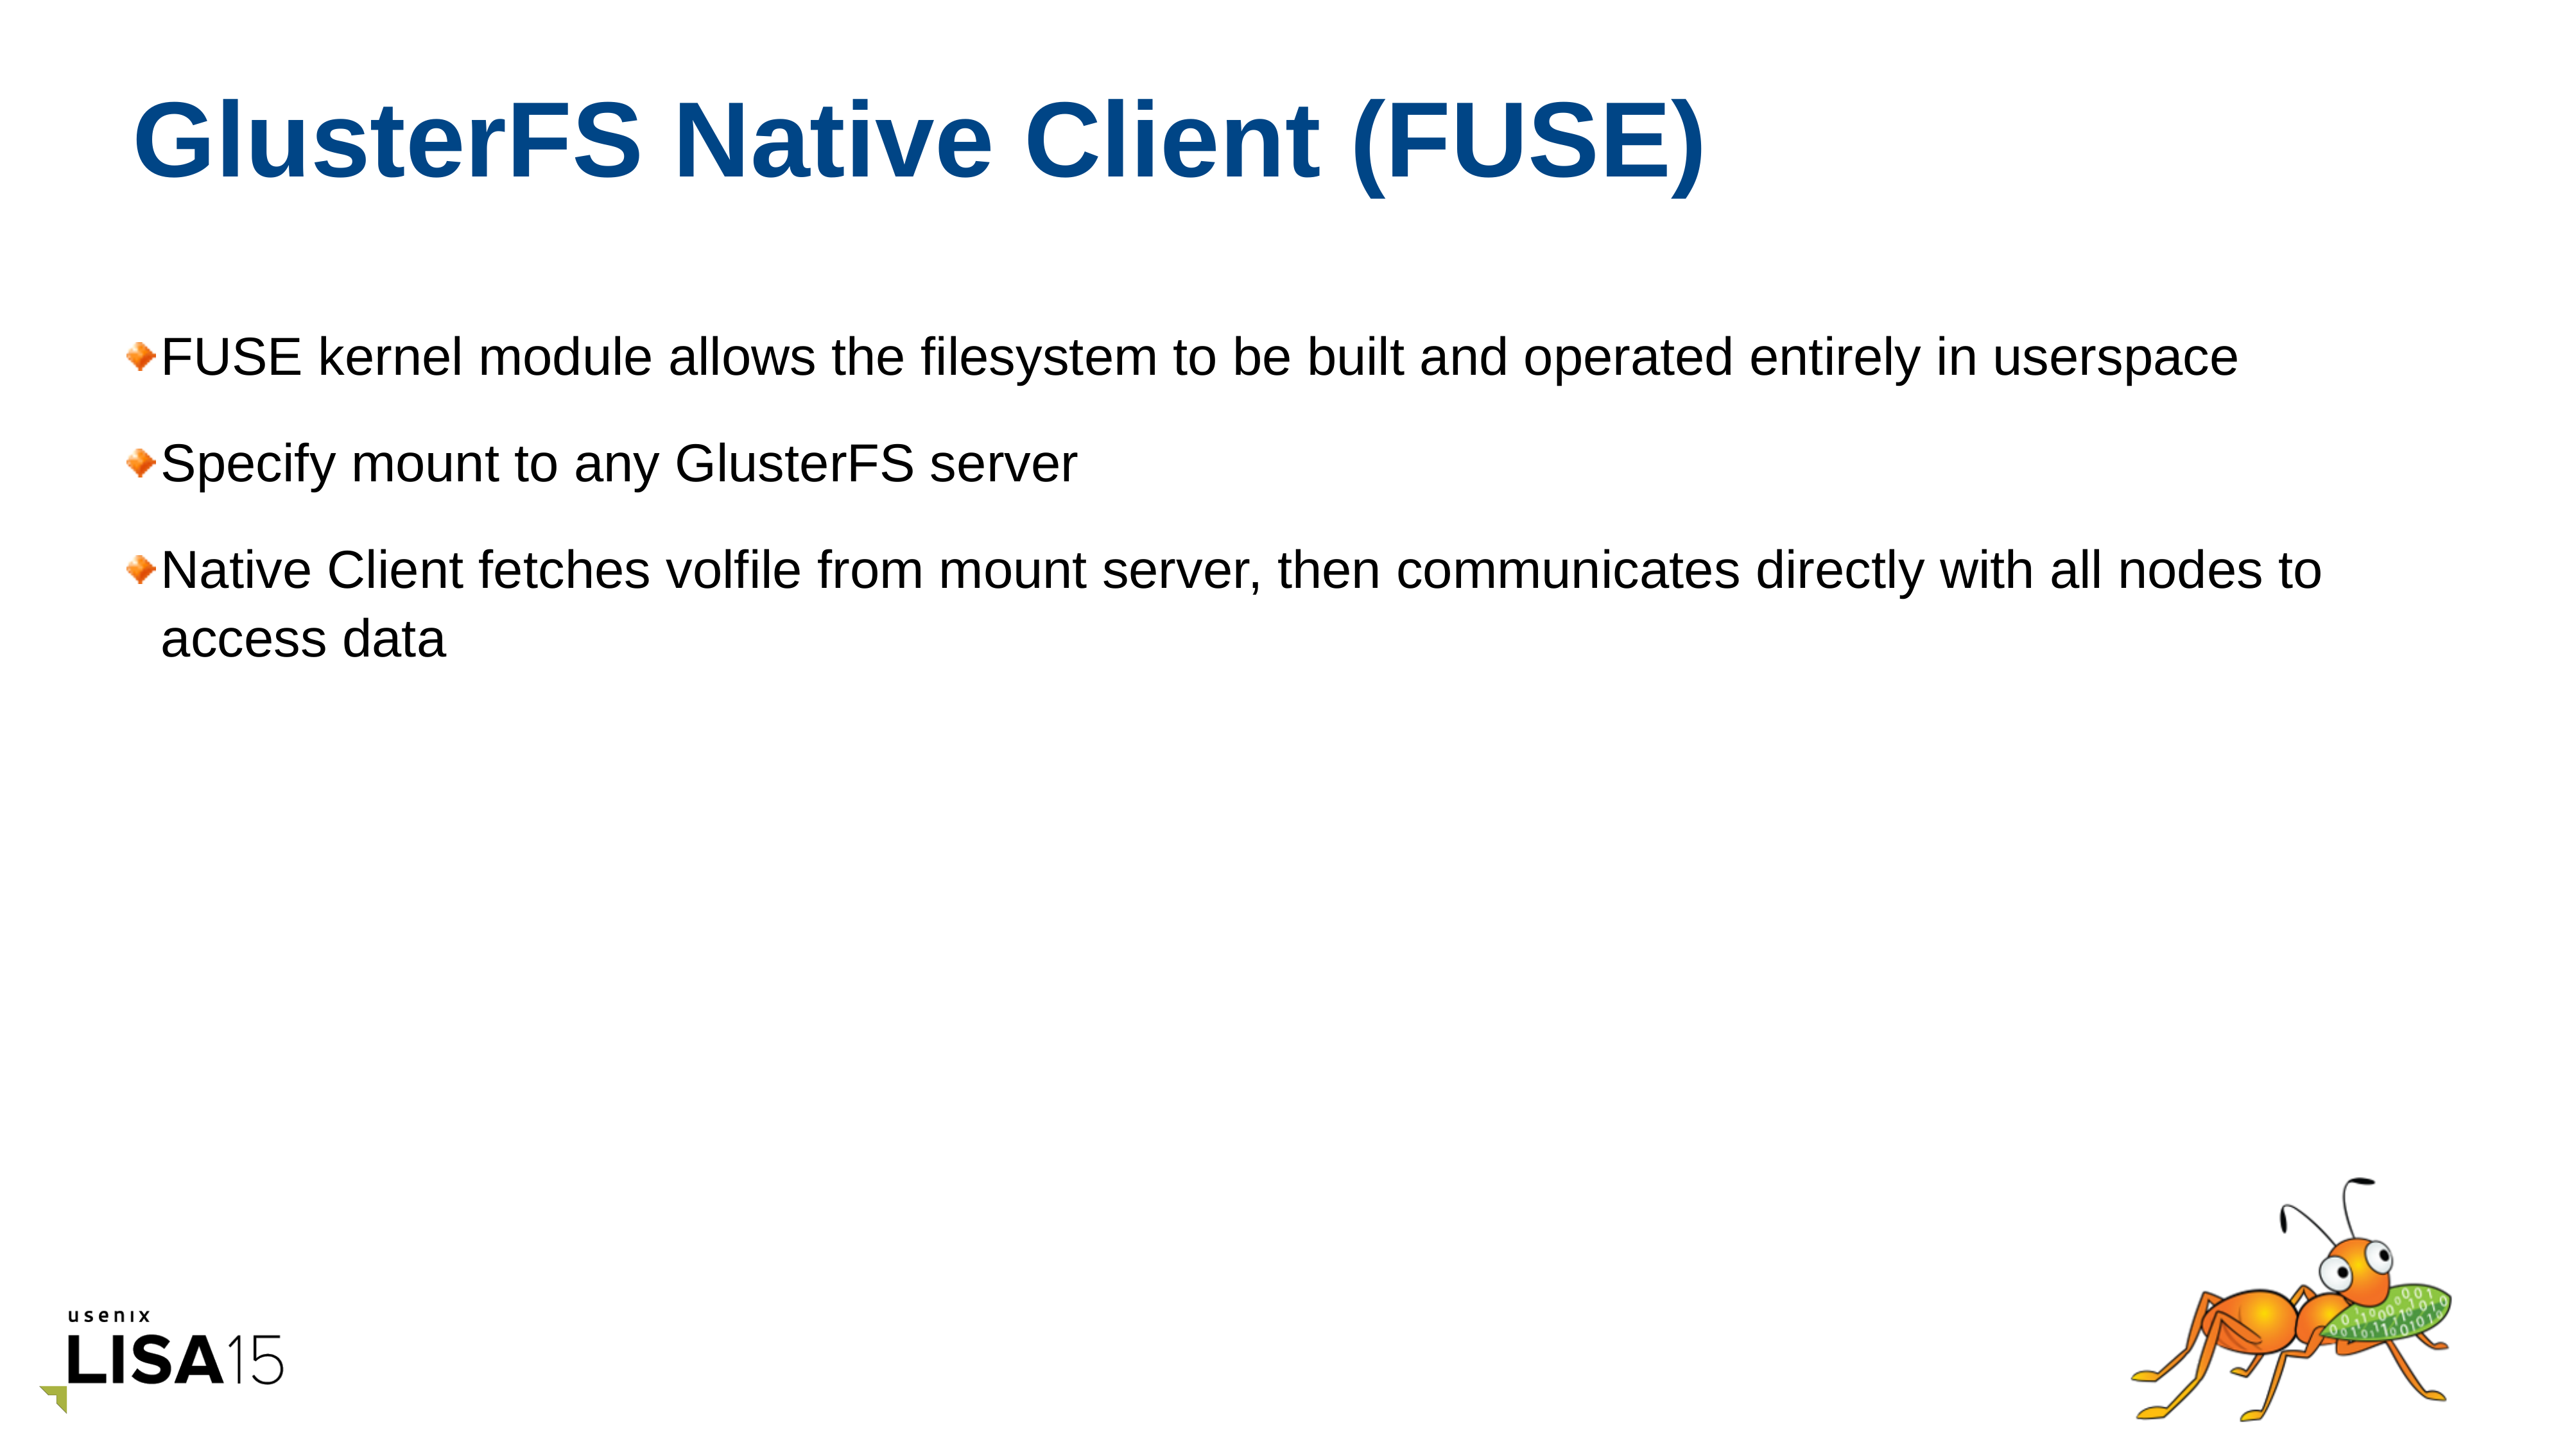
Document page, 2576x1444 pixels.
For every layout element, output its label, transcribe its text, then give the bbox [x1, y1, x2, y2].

title GlusterFS Native Client (FUSE) [132, 19, 2446, 261]
picture [19, 1289, 299, 1427]
list FUSE kernel module allows the filesystem to be built and operated entirely in userspace Specify mount to any GlusterFS server Native Client fetches volfile from mount server, then communicates directly with all nodes to access data [116, 318, 2427, 1271]
picture [2127, 1175, 2456, 1425]
